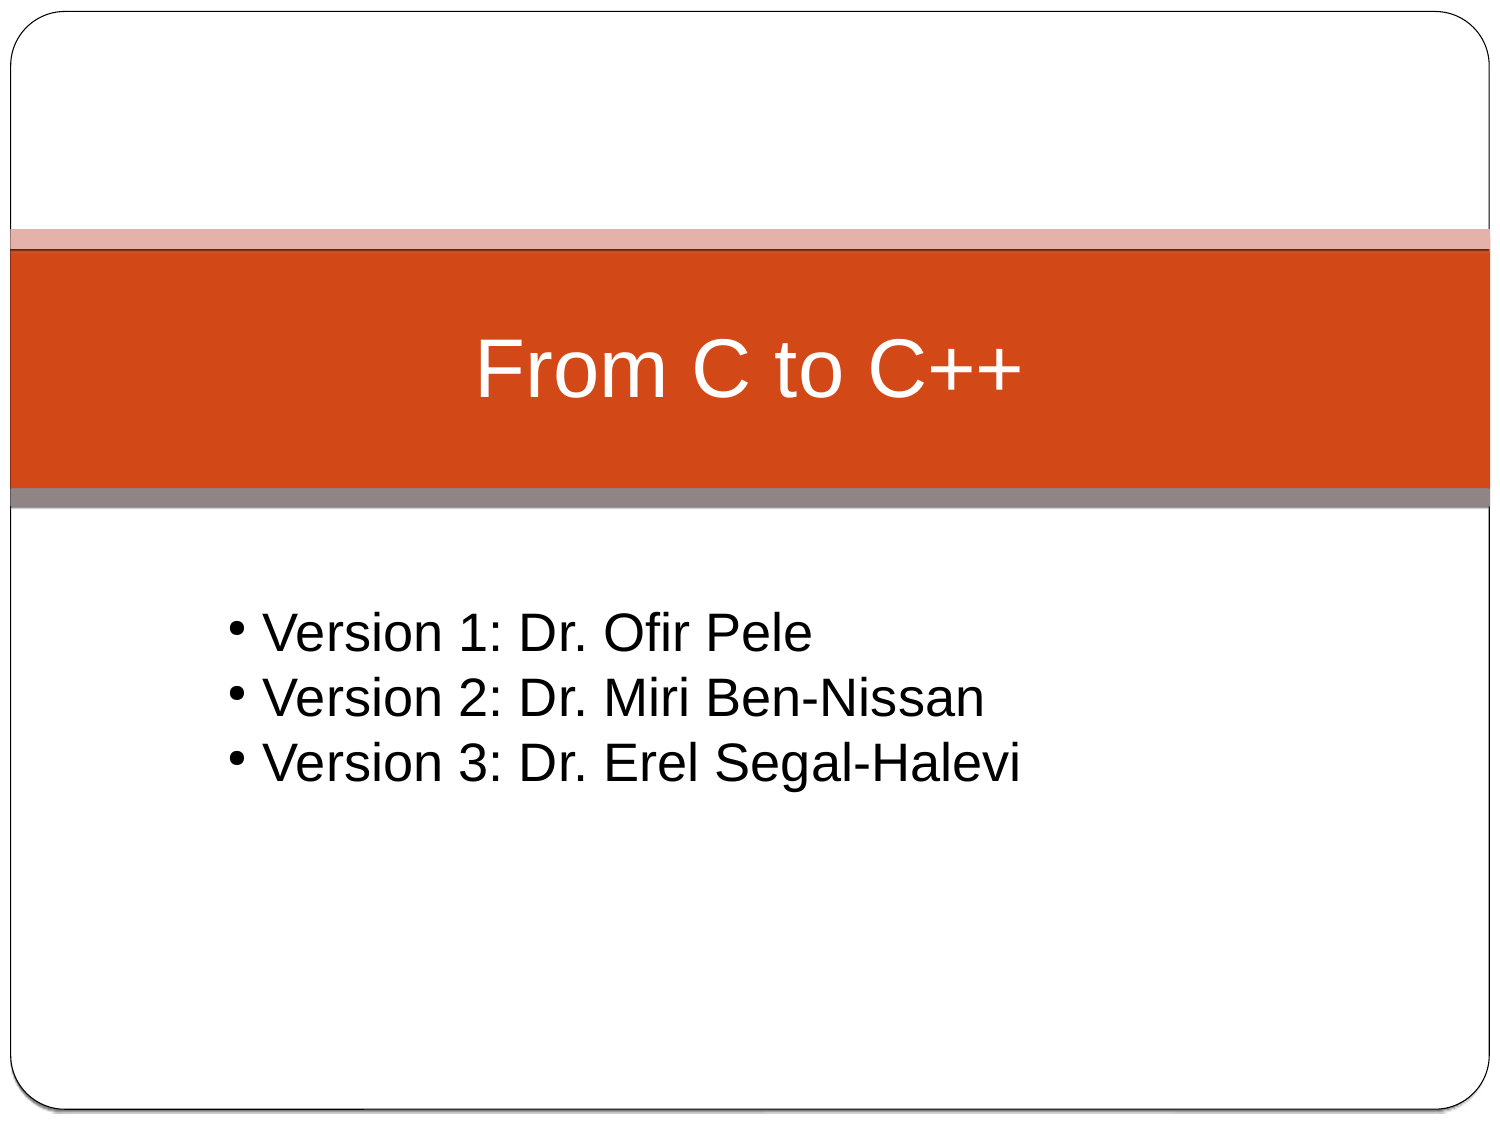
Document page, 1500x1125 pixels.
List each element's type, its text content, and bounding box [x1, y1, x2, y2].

title From C to C++ [75, 247, 1425, 489]
subtitle Version 1: Dr. Ofir Pele Version 2: Dr. Miri Ben-Nissan Version 3: Dr. Erel Segal-Halevi [212, 525, 1263, 788]
